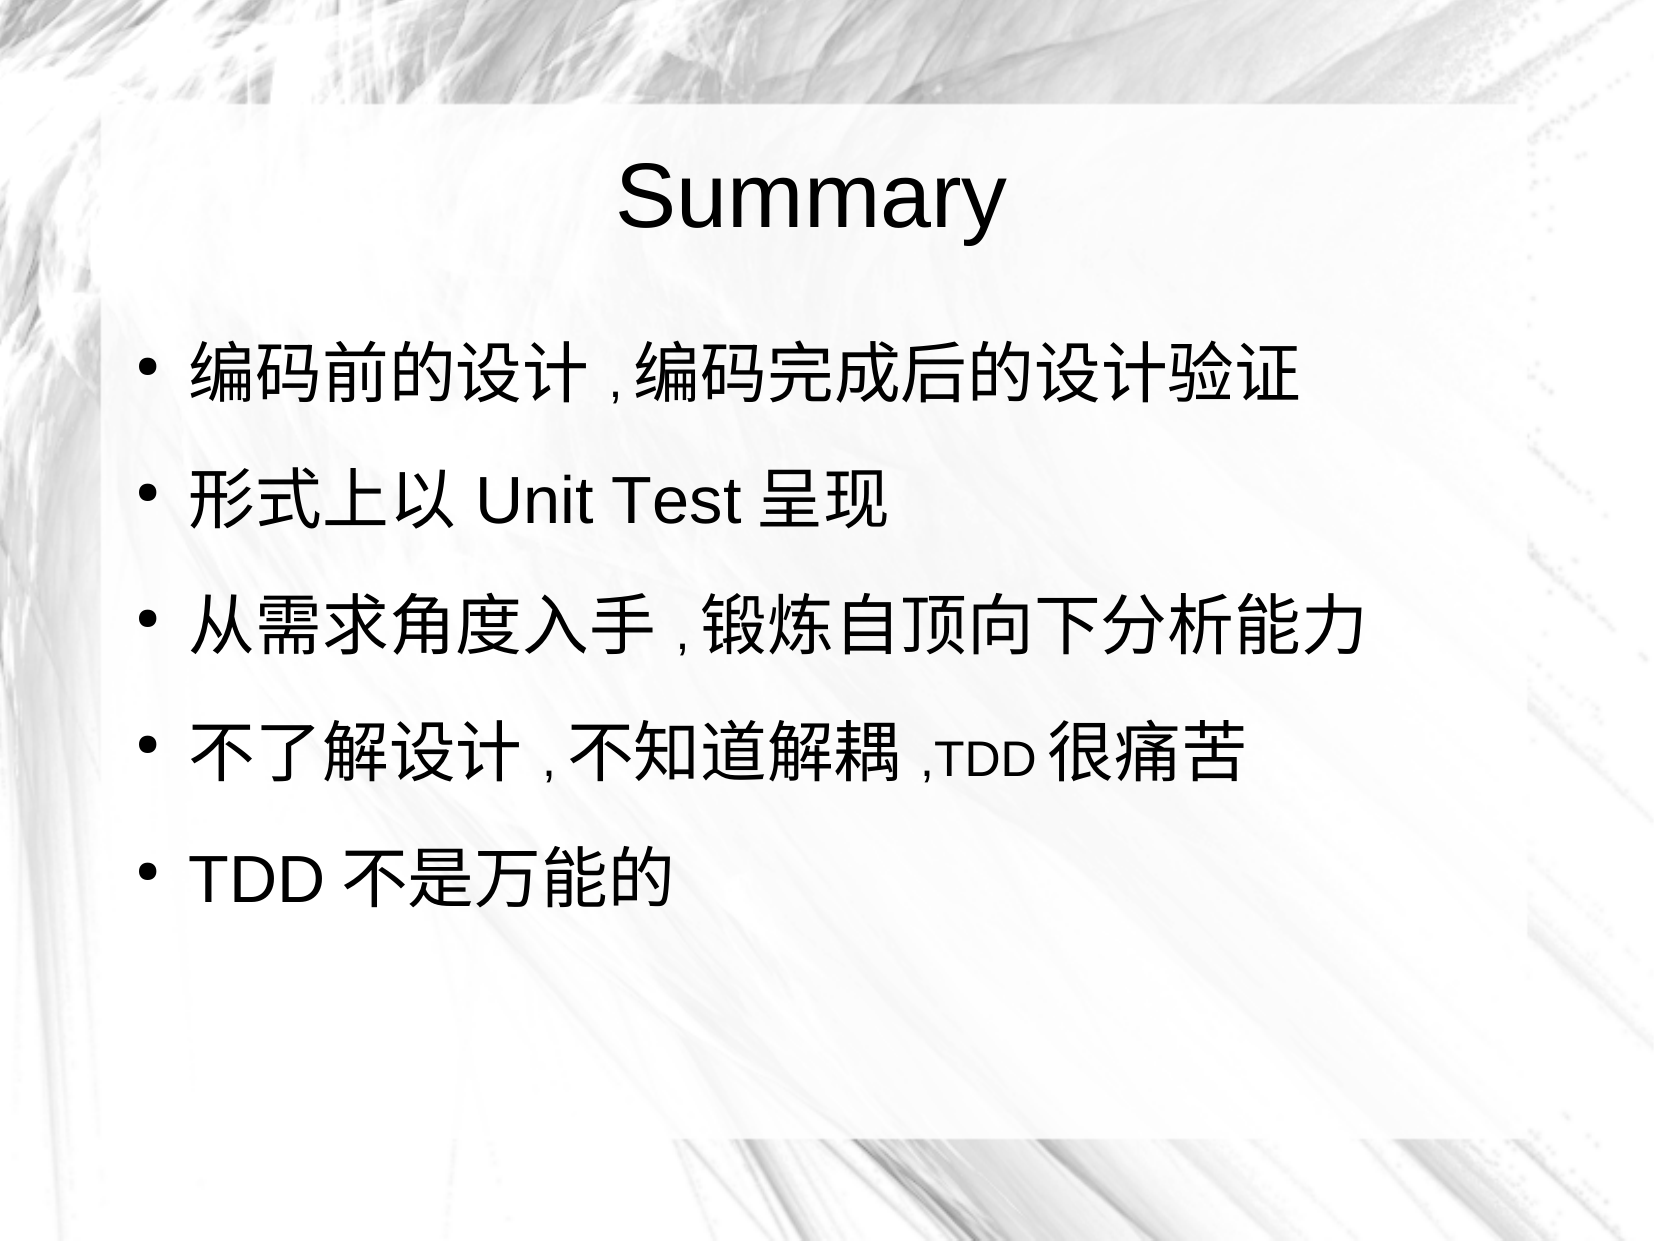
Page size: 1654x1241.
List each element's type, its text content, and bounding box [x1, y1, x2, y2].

picture [0, 0, 1654, 1241]
list 编码前的设计,编码完成后的设计验证 形式上以Unit Test呈现 从需求角度入手,锻炼自顶向下分析能力 不了解设计,不知道解耦,TDD很痛苦 TDD不是万能的 [118, 319, 1571, 1039]
title Summary [118, 112, 1506, 281]
